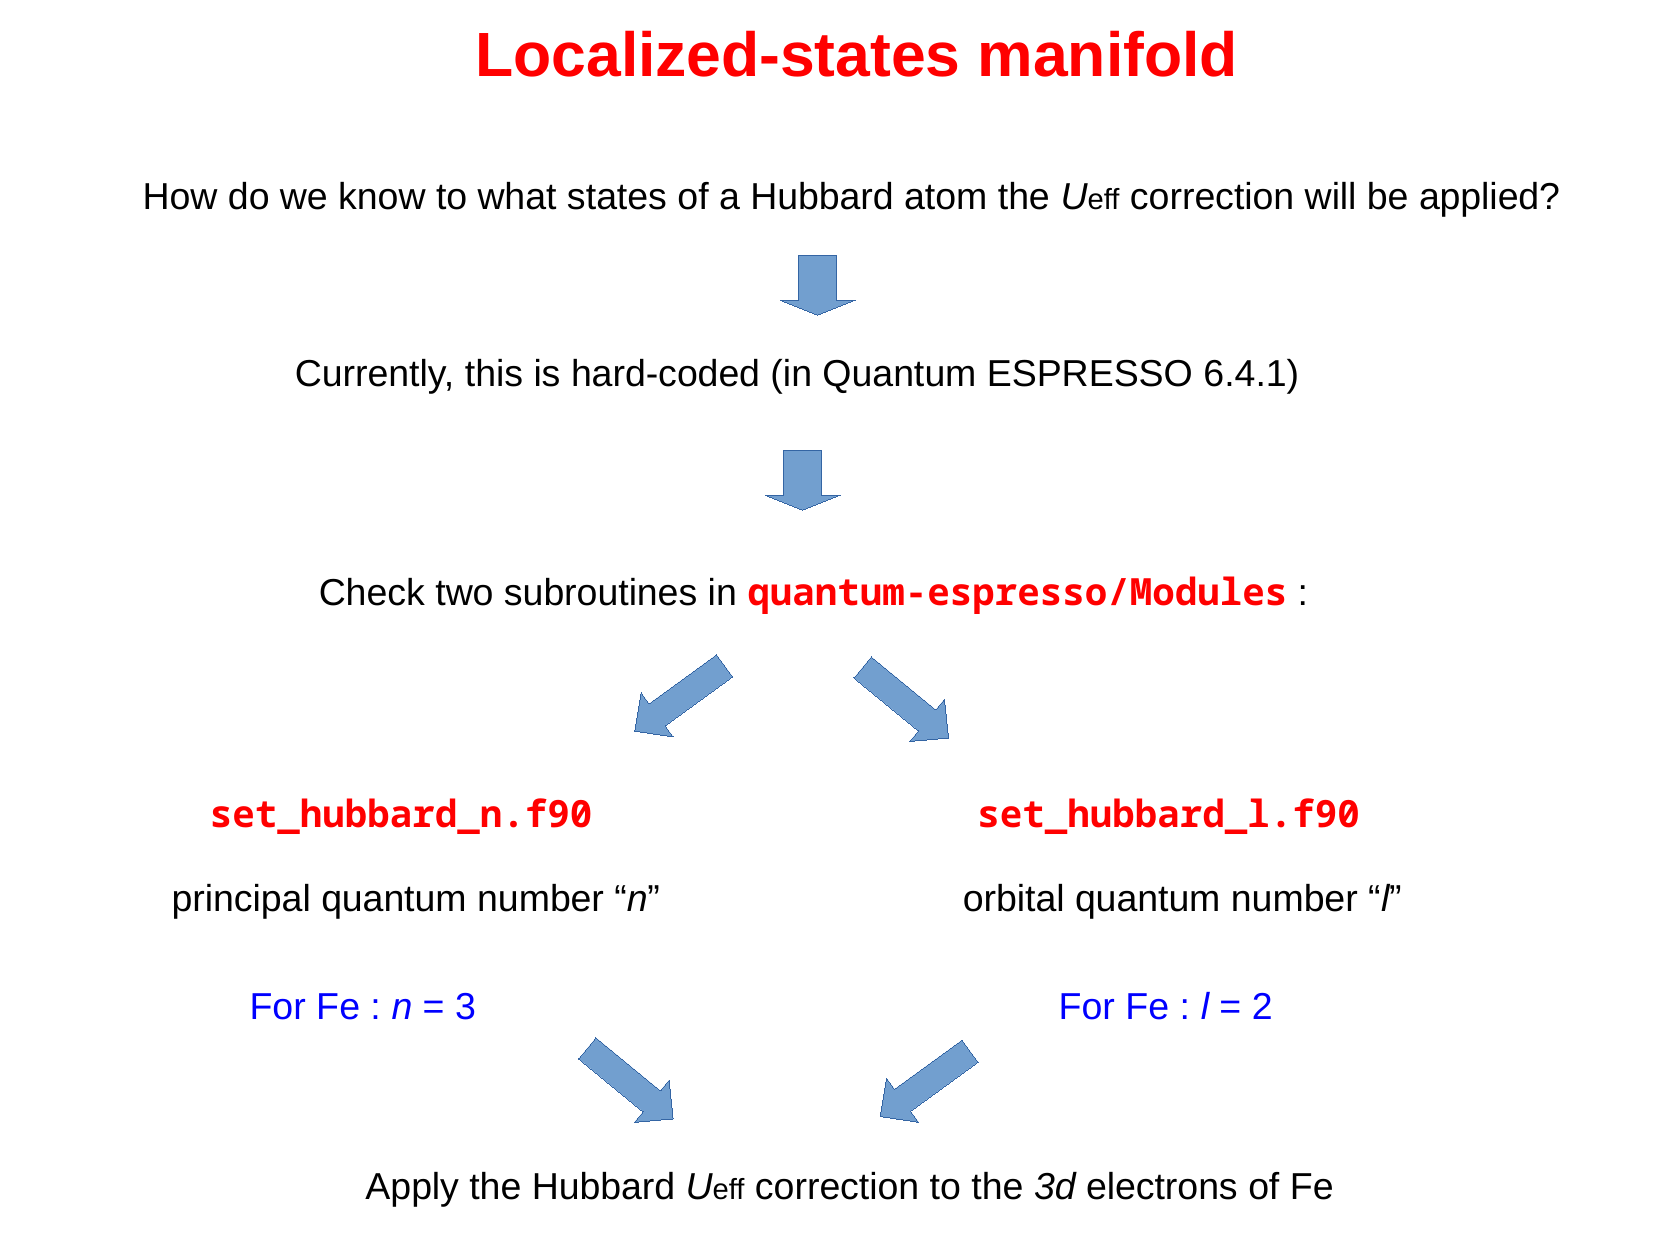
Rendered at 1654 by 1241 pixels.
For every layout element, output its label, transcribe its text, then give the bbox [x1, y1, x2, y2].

text_box orbital quantum number “l” [948, 870, 1417, 927]
title Localized-states manifold [267, 19, 1447, 91]
text_box [880, 1040, 979, 1123]
text_box [780, 255, 856, 316]
text_box Apply the Hubbard Ueff correction to the 3d electrons of Fe [350, 1158, 1349, 1216]
text_box [578, 1037, 674, 1123]
text_box set_hubbard_l.f90 [962, 780, 1398, 833]
text_box [853, 656, 949, 742]
text_box Check two subroutines in quantum-espresso/Modules : [304, 557, 1324, 615]
text_box How do we know to what states of a Hubbard atom the Ueff correction will be applied? [127, 168, 1576, 226]
text_box [634, 654, 733, 737]
text_box [765, 450, 841, 511]
text_box set_hubbard_n.f90 [195, 780, 630, 833]
text_box For Fe : l = 2 [1043, 978, 1288, 1036]
text_box Currently, this is hard-coded (in Quantum ESPRESSO 6.4.1) [280, 345, 1315, 402]
text_box For Fe : n = 3 [234, 978, 492, 1036]
text_box principal quantum number “n” [156, 870, 676, 927]
